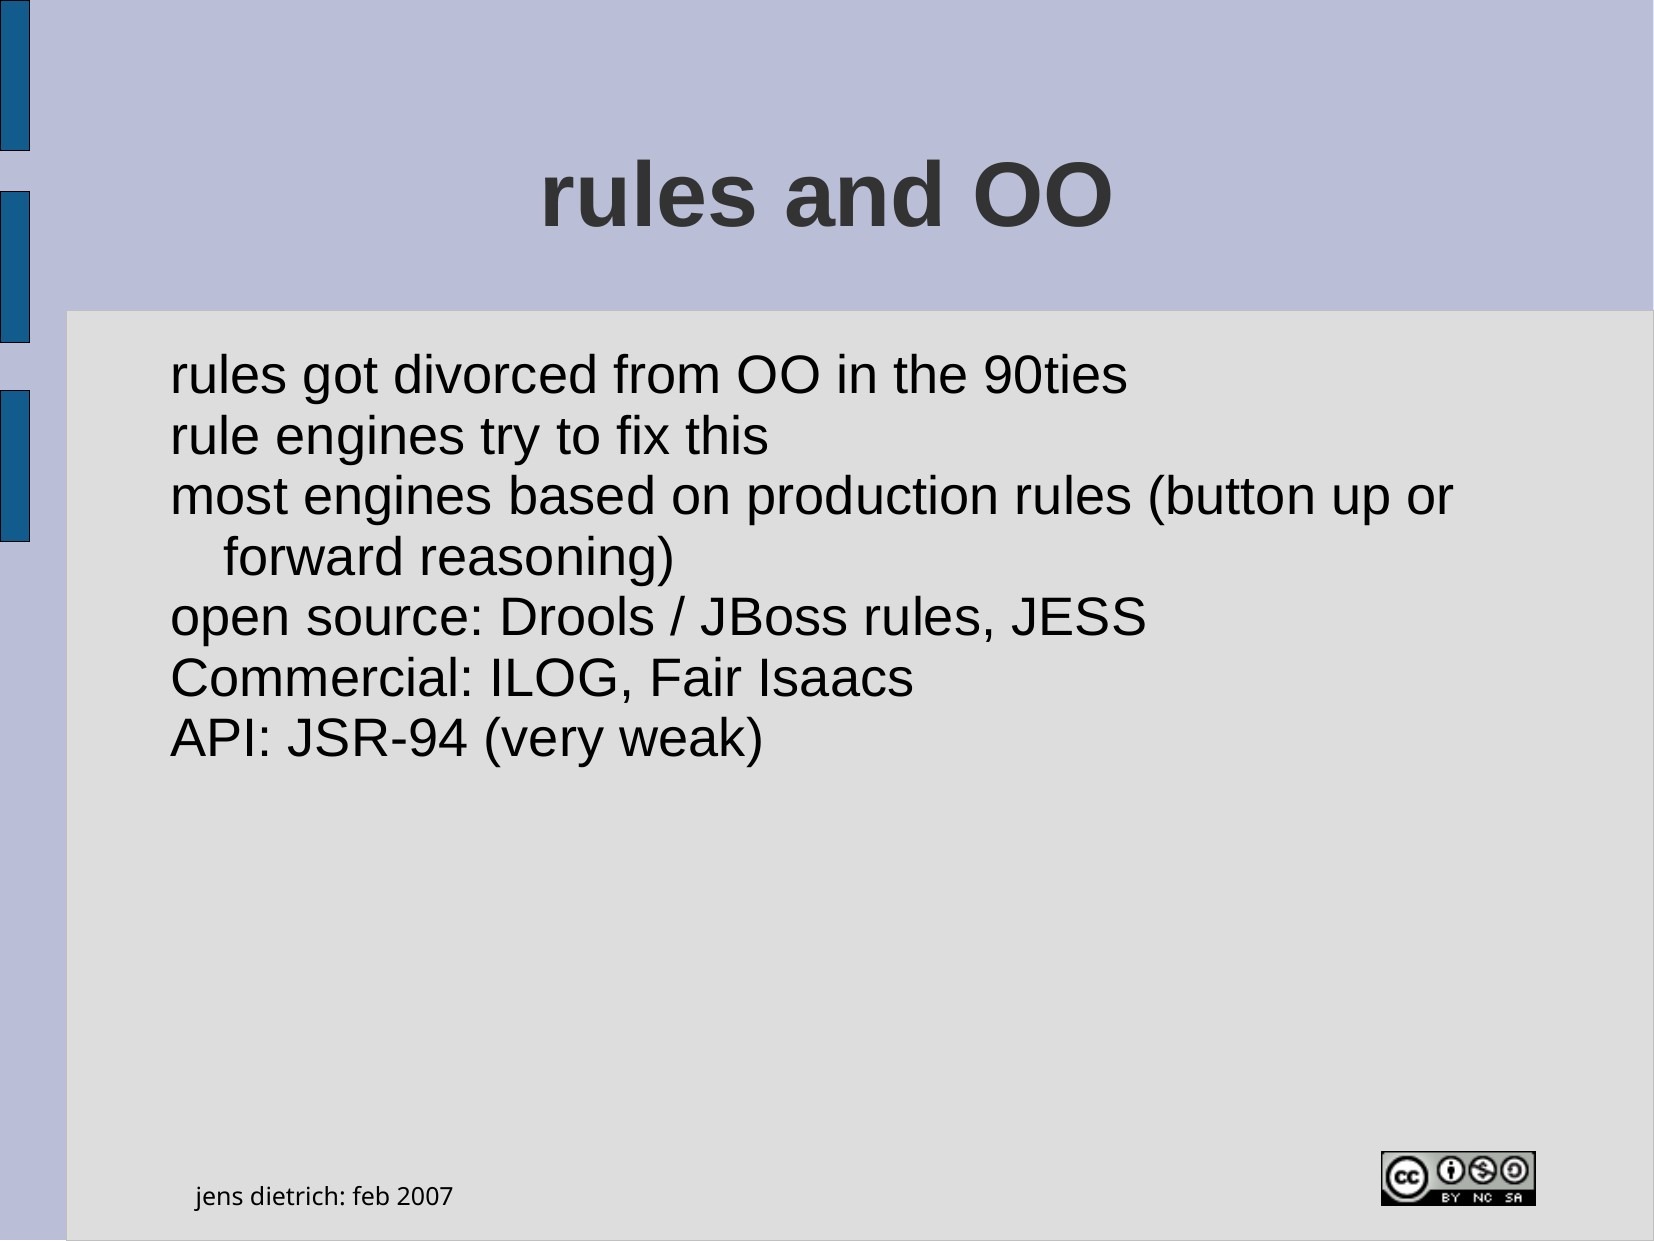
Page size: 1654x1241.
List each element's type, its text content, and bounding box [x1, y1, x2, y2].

title rules and OO [121, 91, 1534, 299]
list rules got divorced from OO in the 90ties rule engines try to fix this most engines based on production rules (button up or forward reasoning) open source: Drools / JBoss rules, JESS Commercial: ILOG, Fair Isaacs API: JSR-94 (very weak) [152, 344, 1534, 1127]
picture [1381, 1151, 1536, 1206]
